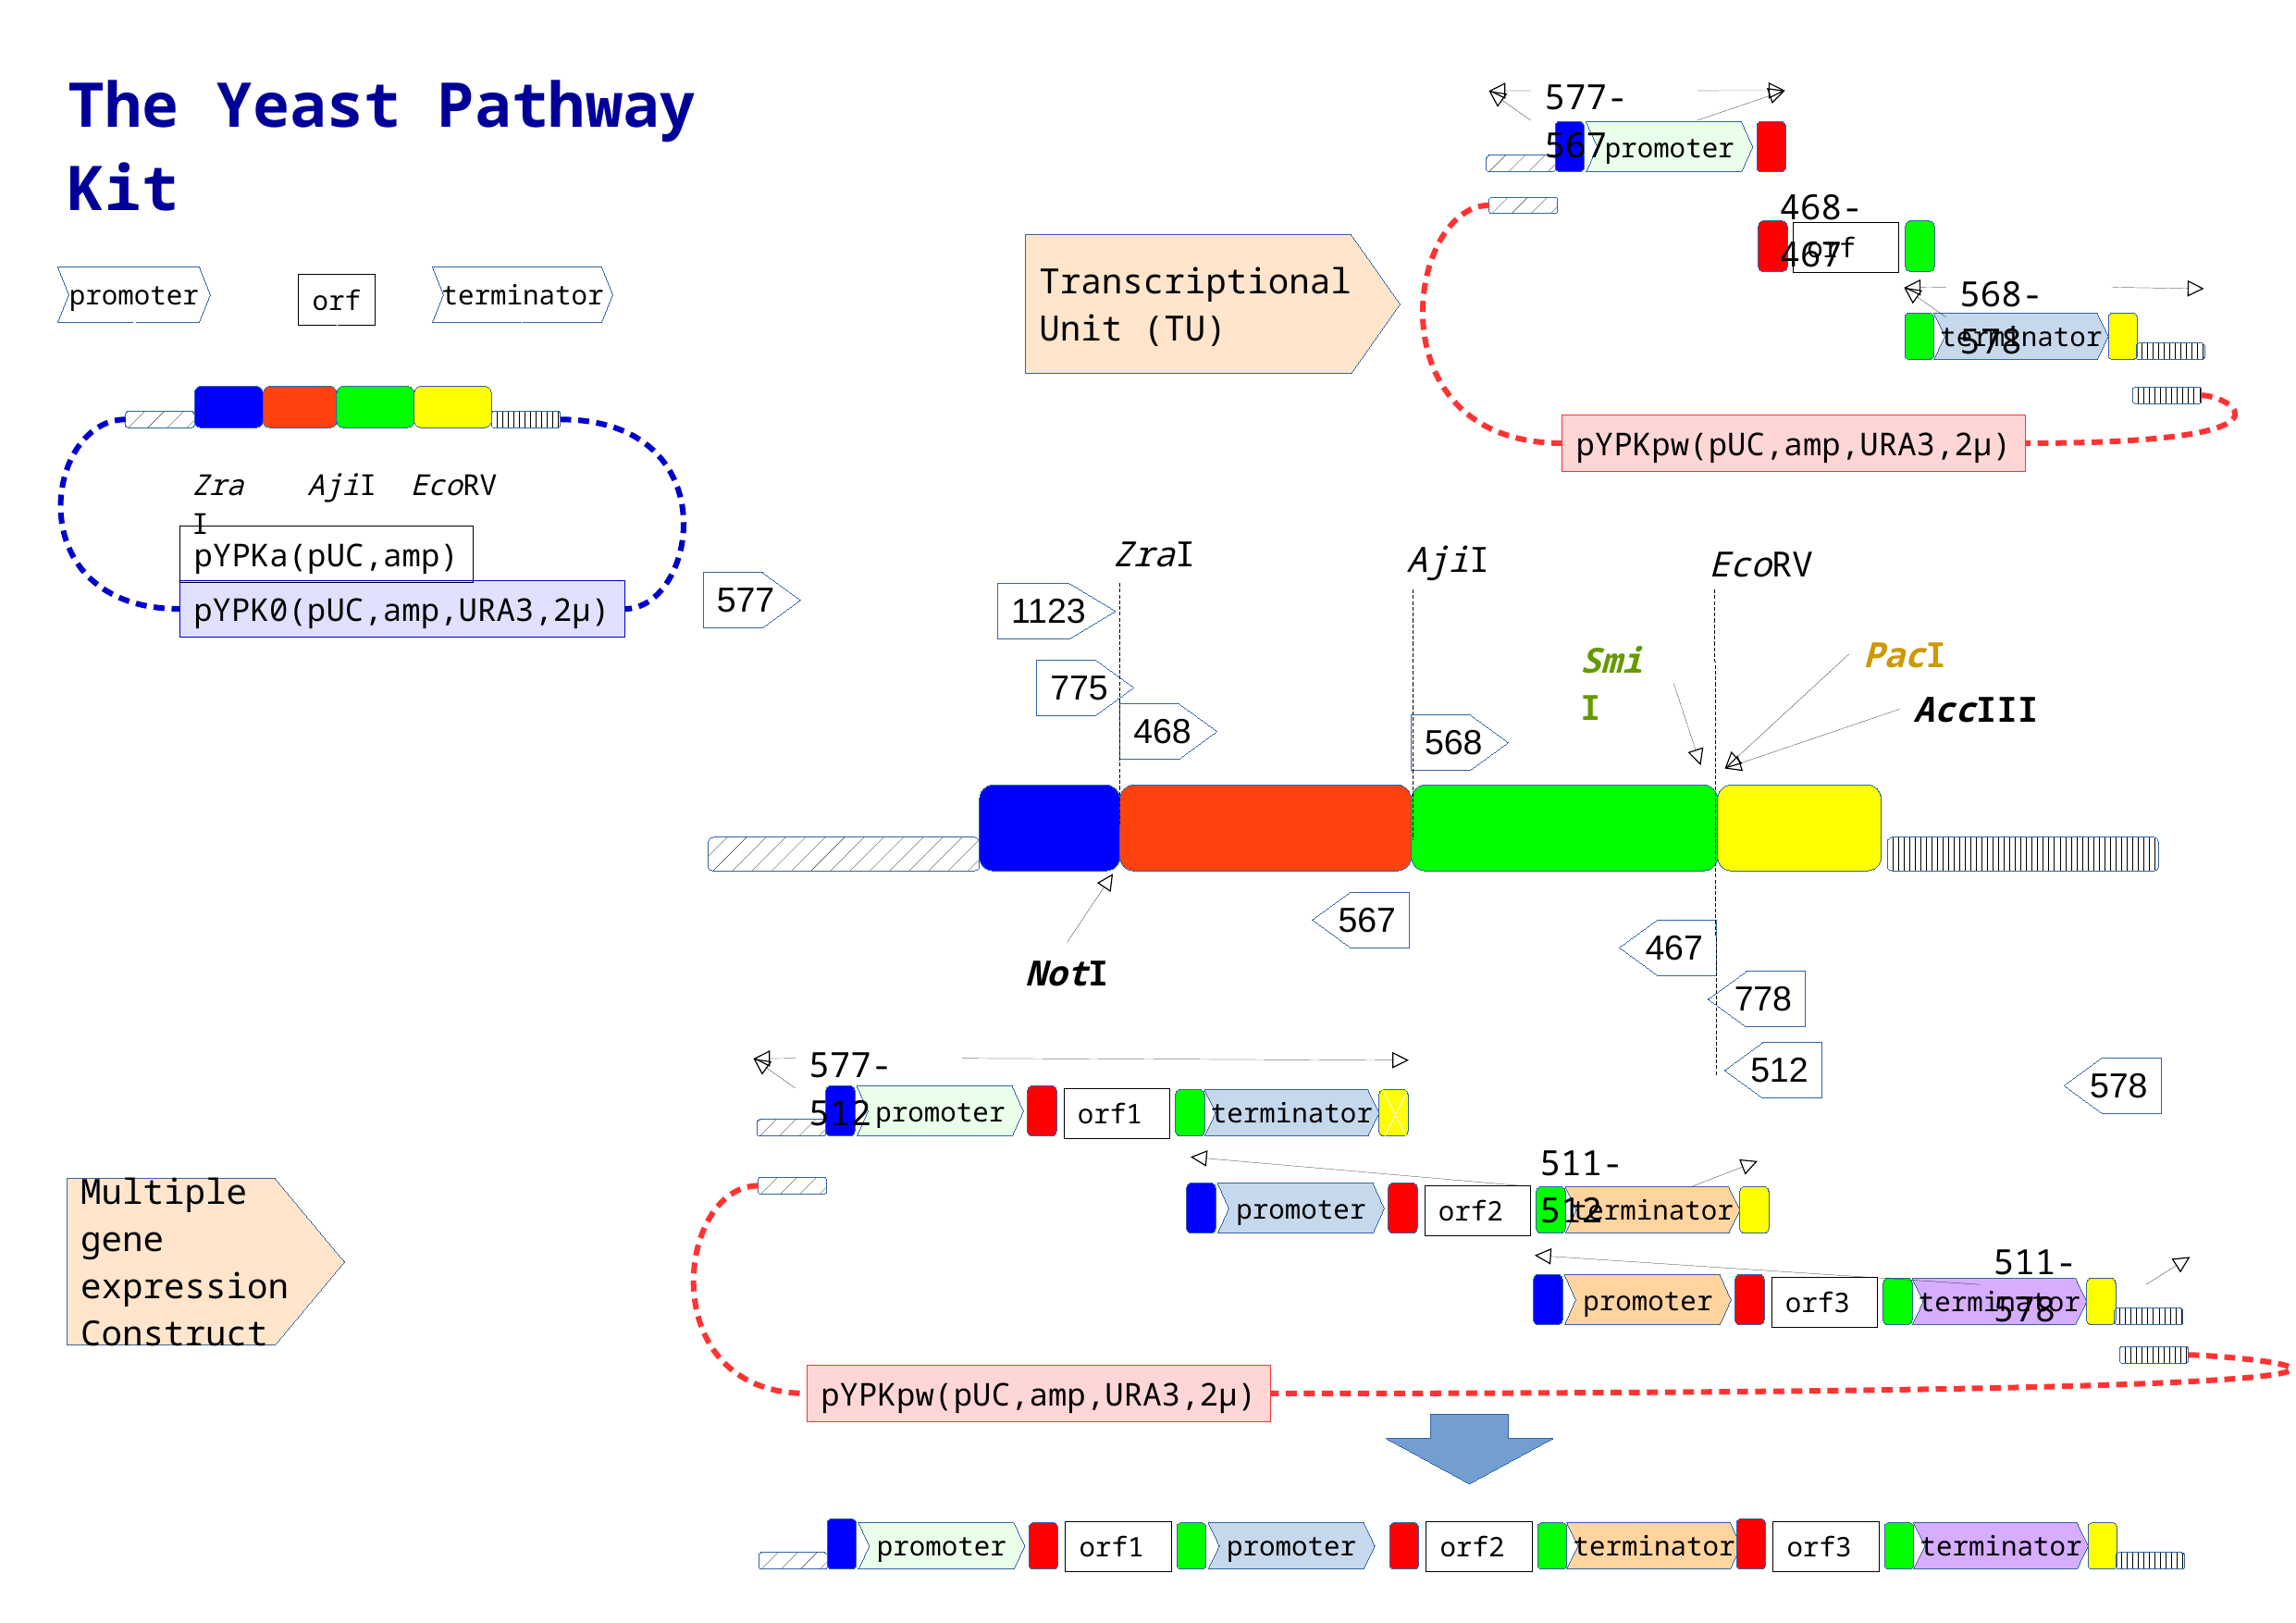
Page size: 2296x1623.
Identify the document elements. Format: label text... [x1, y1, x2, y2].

text_box [1536, 1186, 1566, 1233]
text_box terminator [1565, 1186, 1740, 1233]
text_box [1175, 1089, 1205, 1136]
text_box 775 [1036, 660, 1134, 716]
text_box 568 [1411, 714, 1509, 771]
text_box orf2 [1425, 1185, 1531, 1233]
text_box [1029, 1522, 1058, 1569]
text_box orf3 [1771, 1277, 1878, 1325]
text_box AjiI [293, 457, 391, 502]
text_box ZraI [178, 457, 272, 504]
text_box SmiI [1566, 629, 1674, 678]
text_box [1186, 1183, 1216, 1233]
text_box promoter [1586, 121, 1753, 172]
text_box [1027, 1085, 1057, 1136]
text_box 1123 [997, 583, 1116, 639]
text_box [1537, 1522, 1567, 1569]
text_box [1905, 221, 1935, 272]
text_box AjiI [1392, 527, 1539, 577]
text_box [759, 1518, 857, 1569]
text_box promoter [858, 1522, 1025, 1569]
text_box [1757, 121, 1786, 172]
text_box [1555, 145, 1559, 155]
text_box promoter [1208, 1522, 1376, 1569]
text_box orf1 [1064, 1088, 1170, 1136]
text_box 577-567 [1530, 66, 1697, 116]
text_box [1486, 121, 1585, 172]
text_box EcoRV [396, 457, 525, 516]
text_box [2119, 1346, 2189, 1364]
text_box [1758, 220, 1788, 272]
text_box [2108, 313, 2205, 360]
text_box orf3 [1772, 1521, 1880, 1569]
text_box 511-512 [1525, 1132, 1693, 1181]
text_box 512 [1724, 1042, 1822, 1098]
text_box [2132, 387, 2202, 404]
text_box 567 [1312, 892, 1410, 948]
text_box [2086, 1280, 2183, 1325]
text_box terminator [1204, 1089, 1379, 1136]
text_box pYPK0(pUC,amp,URA3,2µ) [179, 580, 589, 630]
text_box [1736, 1518, 1766, 1569]
text_box terminator [1933, 313, 2109, 360]
text_box [1887, 836, 2159, 872]
text_box [1905, 313, 1934, 360]
text_box promoter [1217, 1183, 1385, 1233]
text_box NotI [1011, 942, 1123, 998]
text_box [1533, 1274, 1563, 1325]
text_box Multiple gene expression Construct [67, 1178, 345, 1345]
text_box 468-467 [1765, 175, 1932, 225]
text_box orf [298, 274, 371, 323]
text_box [1177, 1522, 1206, 1569]
text_box 778 [1708, 971, 1806, 1027]
text_box 511-578 [1980, 1230, 2147, 1280]
text_box [757, 1085, 856, 1136]
text_box promoter [1564, 1274, 1732, 1325]
text_box terminator [1566, 1522, 1736, 1569]
text_box [1488, 197, 1558, 214]
text_box [1389, 1522, 1419, 1569]
text_box terminator [432, 266, 613, 323]
text_box [2088, 1522, 2185, 1569]
text_box [708, 785, 1882, 872]
text_box Transcriptional Unit (TU) [1025, 234, 1401, 374]
text_box orf1 [1065, 1521, 1172, 1569]
text_box [1378, 1089, 1409, 1136]
text_box The Yeast Pathway Kit [54, 54, 804, 130]
text_box [1884, 1522, 1914, 1569]
text_box promoter [57, 266, 211, 323]
text_box pYPKpw(pUC,amp,URA3,2µ) [807, 1365, 1234, 1415]
text_box 468 [1119, 703, 1217, 760]
text_box [1882, 1279, 1913, 1325]
text_box promoter [857, 1085, 1024, 1136]
text_box ZraI [1098, 522, 1220, 572]
text_box EcoRV [1695, 533, 1831, 617]
text_box orf2 [1426, 1521, 1533, 1569]
text_box [1388, 1183, 1418, 1233]
text_box pYPKa(pUC,amp) [179, 526, 451, 576]
text_box [1734, 1274, 1765, 1325]
text_box PacI [1848, 623, 1960, 679]
text_box [1739, 1186, 1770, 1233]
text_box pYPKpw(pUC,amp,URA3,2µ) [1562, 415, 1989, 465]
text_box [1386, 1414, 1553, 1484]
text_box [758, 1177, 827, 1195]
text_box AccIII [1899, 678, 2067, 735]
text_box 578 [2064, 1058, 2162, 1114]
text_box orf [1793, 225, 1899, 270]
text_box 577 [703, 572, 801, 628]
text_box terminator [1913, 1522, 2089, 1569]
text_box 577-512 [795, 1034, 962, 1083]
text_box 568-578 [1945, 263, 2113, 312]
text_box [125, 386, 561, 428]
text_box 467 [1619, 920, 1717, 976]
text_box terminator [1912, 1278, 2087, 1325]
